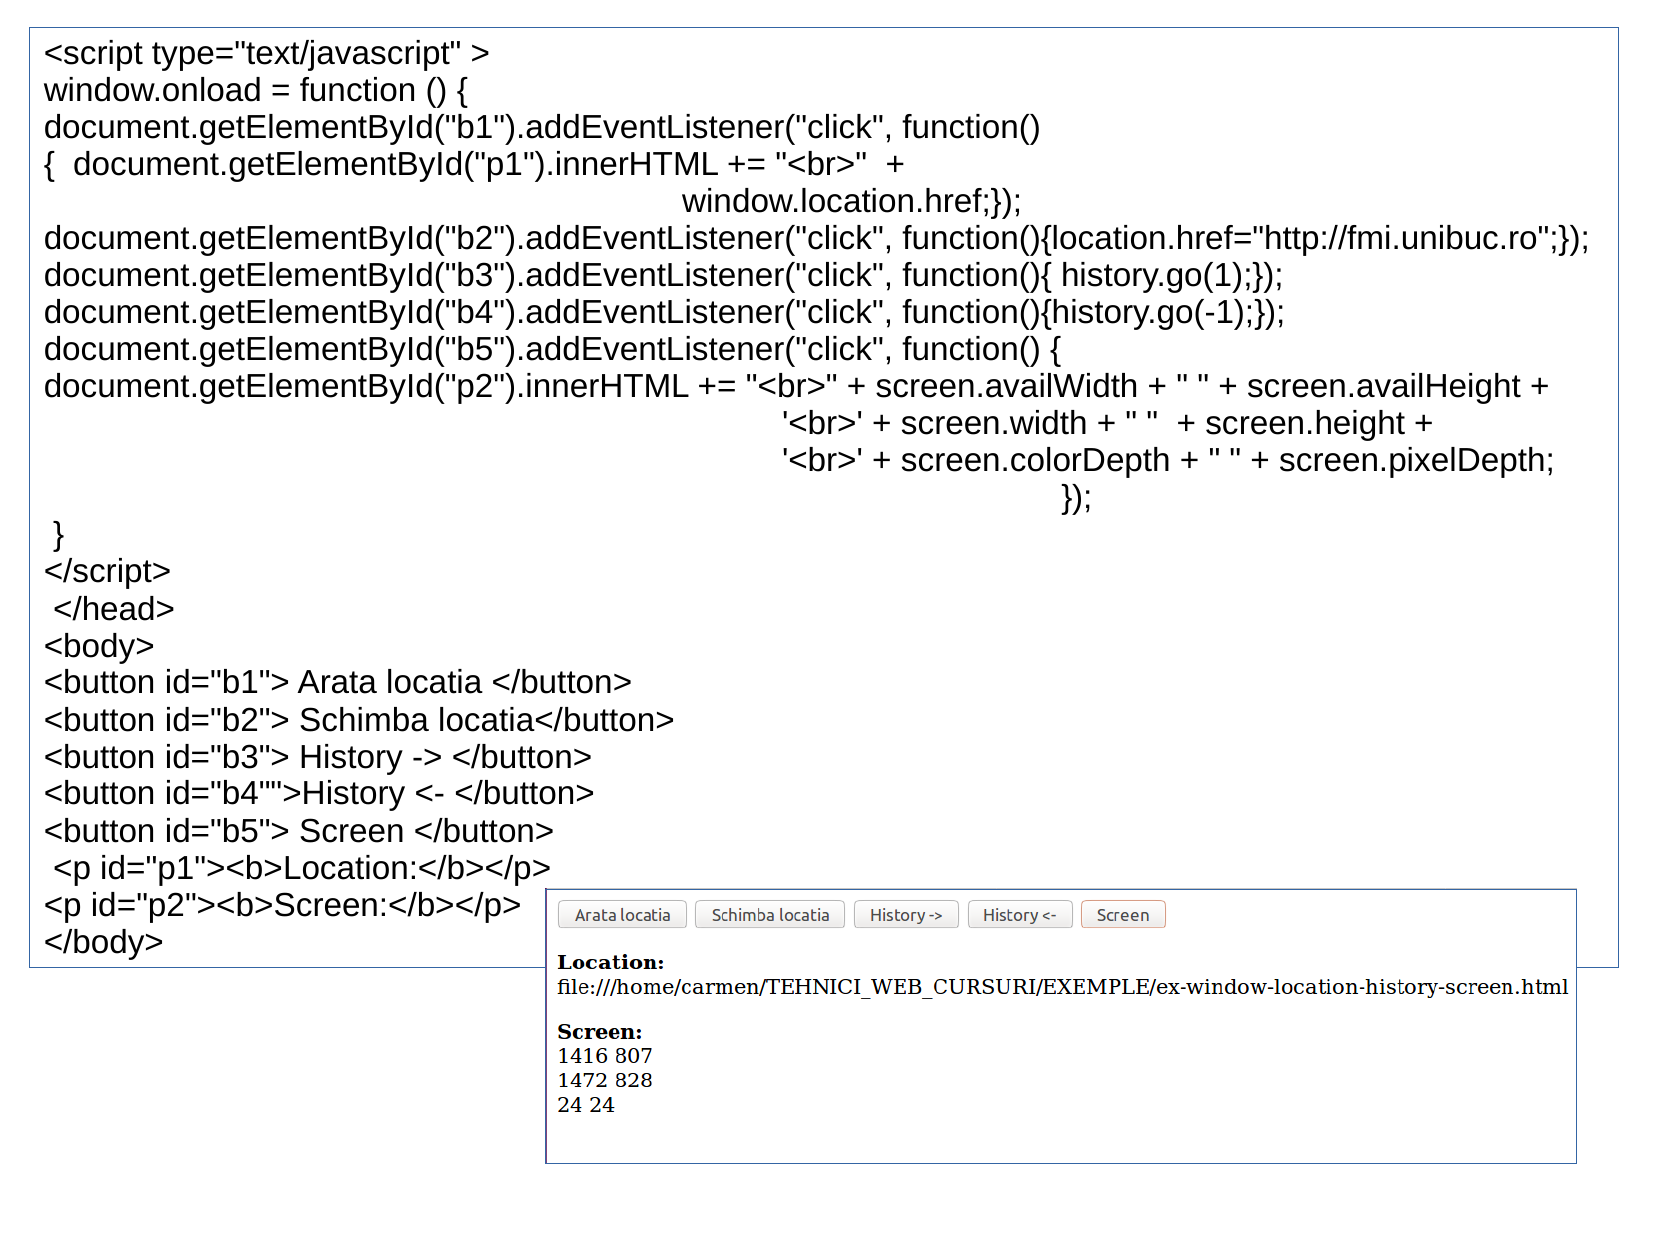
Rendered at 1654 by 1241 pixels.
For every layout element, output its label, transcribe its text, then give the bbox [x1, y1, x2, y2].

text_box <script type="text/javascript" > window.onload = function () { document.getElementById("b1").addEventListener("click", function(){ document.getElementById("p1").innerHTML += "<br>" + window.location.href;}); document.getElementById("b2").addEventListener("click", function(){location.href="http://fmi.unibuc.ro";}); document.getElementById("b3").addEventListener("click", function(){ history.go(1);}); document.getElementById("b4").addEventListener("click", function(){history.go(-1);}); document.getElementById("b5").addEventListener("click", function() { document.getElementById("p2").innerHTML += "<br>" + screen.availWidth + " " + screen.availHeight + '<br>' + screen.width + " " + screen.height + '<br>' + screen.colorDepth + " " + screen.pixelDepth; }); } </script> </head> <body> <button id="b1"> Arata locatia </button> <button id="b2"> Schimba locatia</button> <button id="b3"> History -> </button> <button id="b4"">History <- </button> <button id="b5"> Screen </button> <p id="p1"><b>Location:</b></p> <p id="p2"><b>Screen:</b></p> </body> [29, 27, 1619, 968]
picture [545, 888, 1577, 1164]
